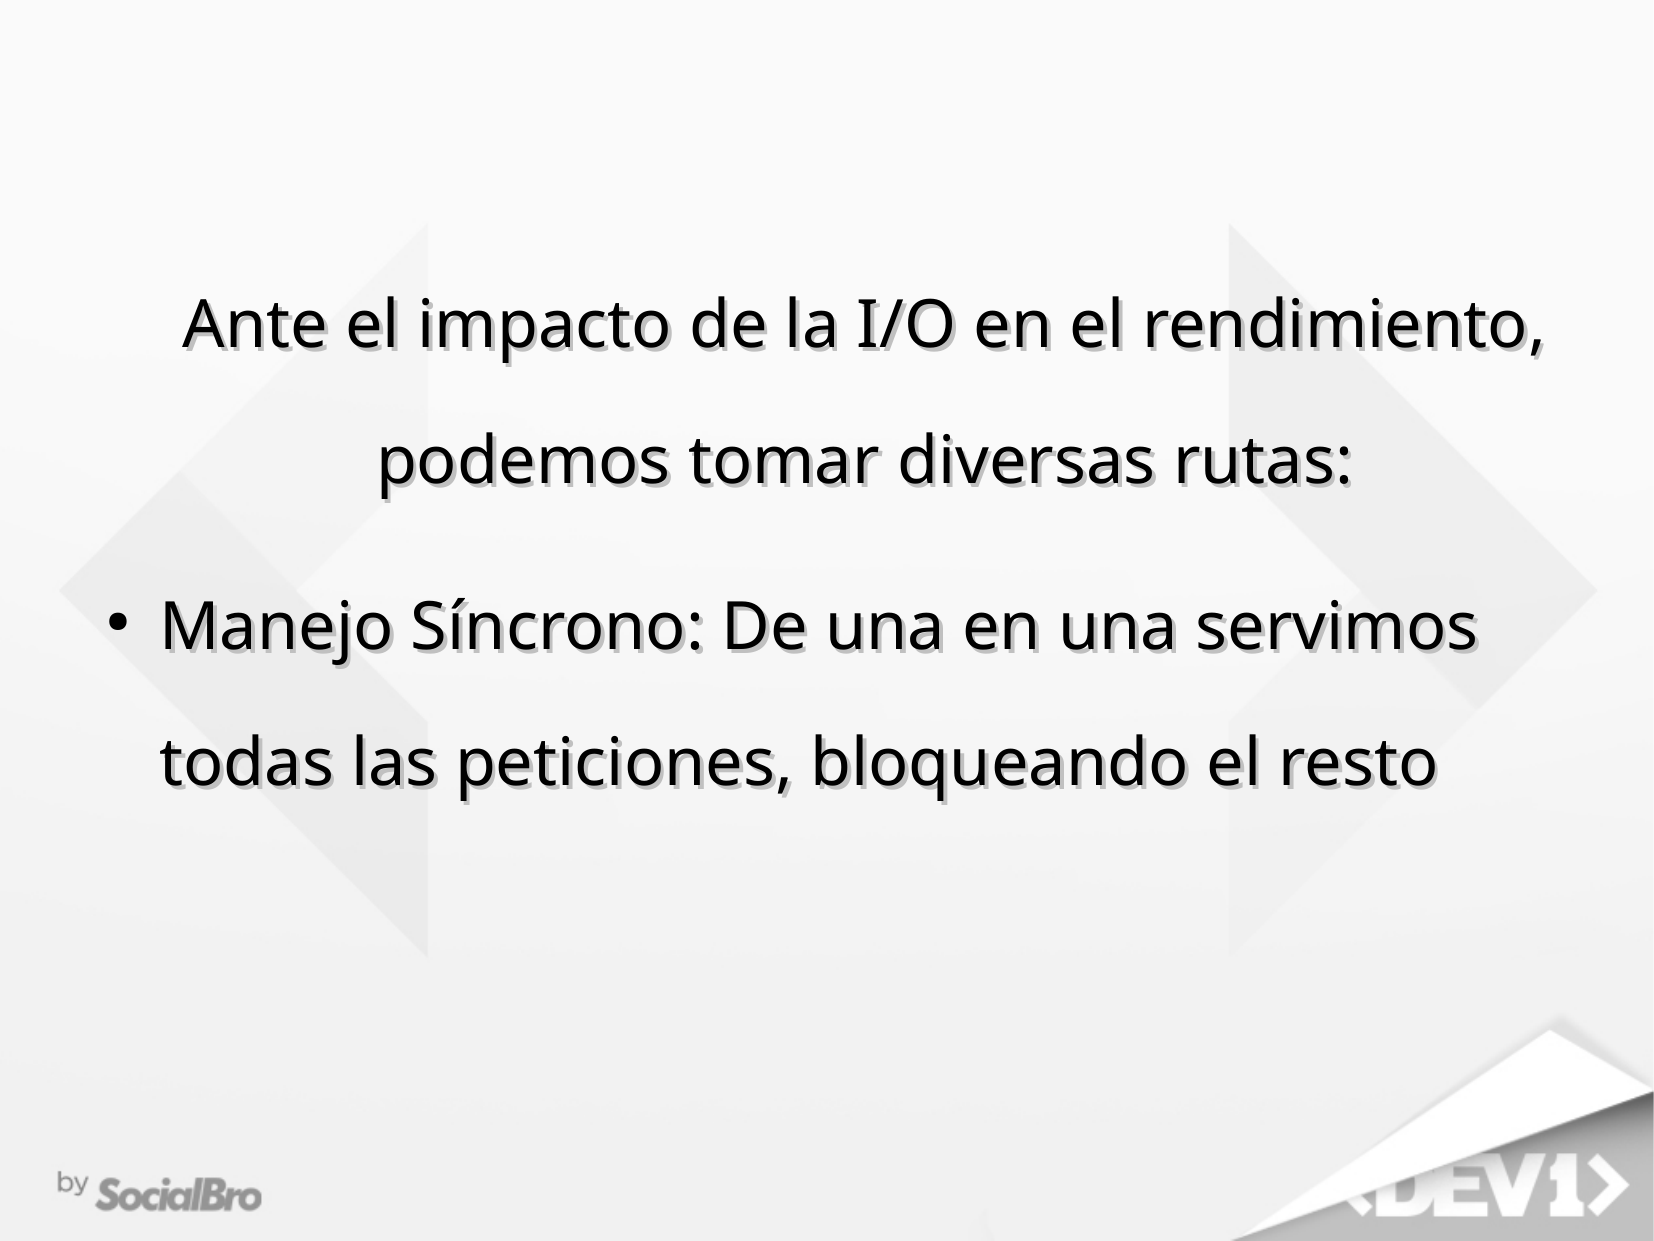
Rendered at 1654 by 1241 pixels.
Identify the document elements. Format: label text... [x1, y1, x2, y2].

picture [0, 0, 1654, 1241]
list Ante el impacto de la I/O en el rendimiento, podemos tomar diversas rutas: Manejo Síncrono: De una en una servimos todas las peticiones, bloqueando el resto [88, 231, 1571, 951]
